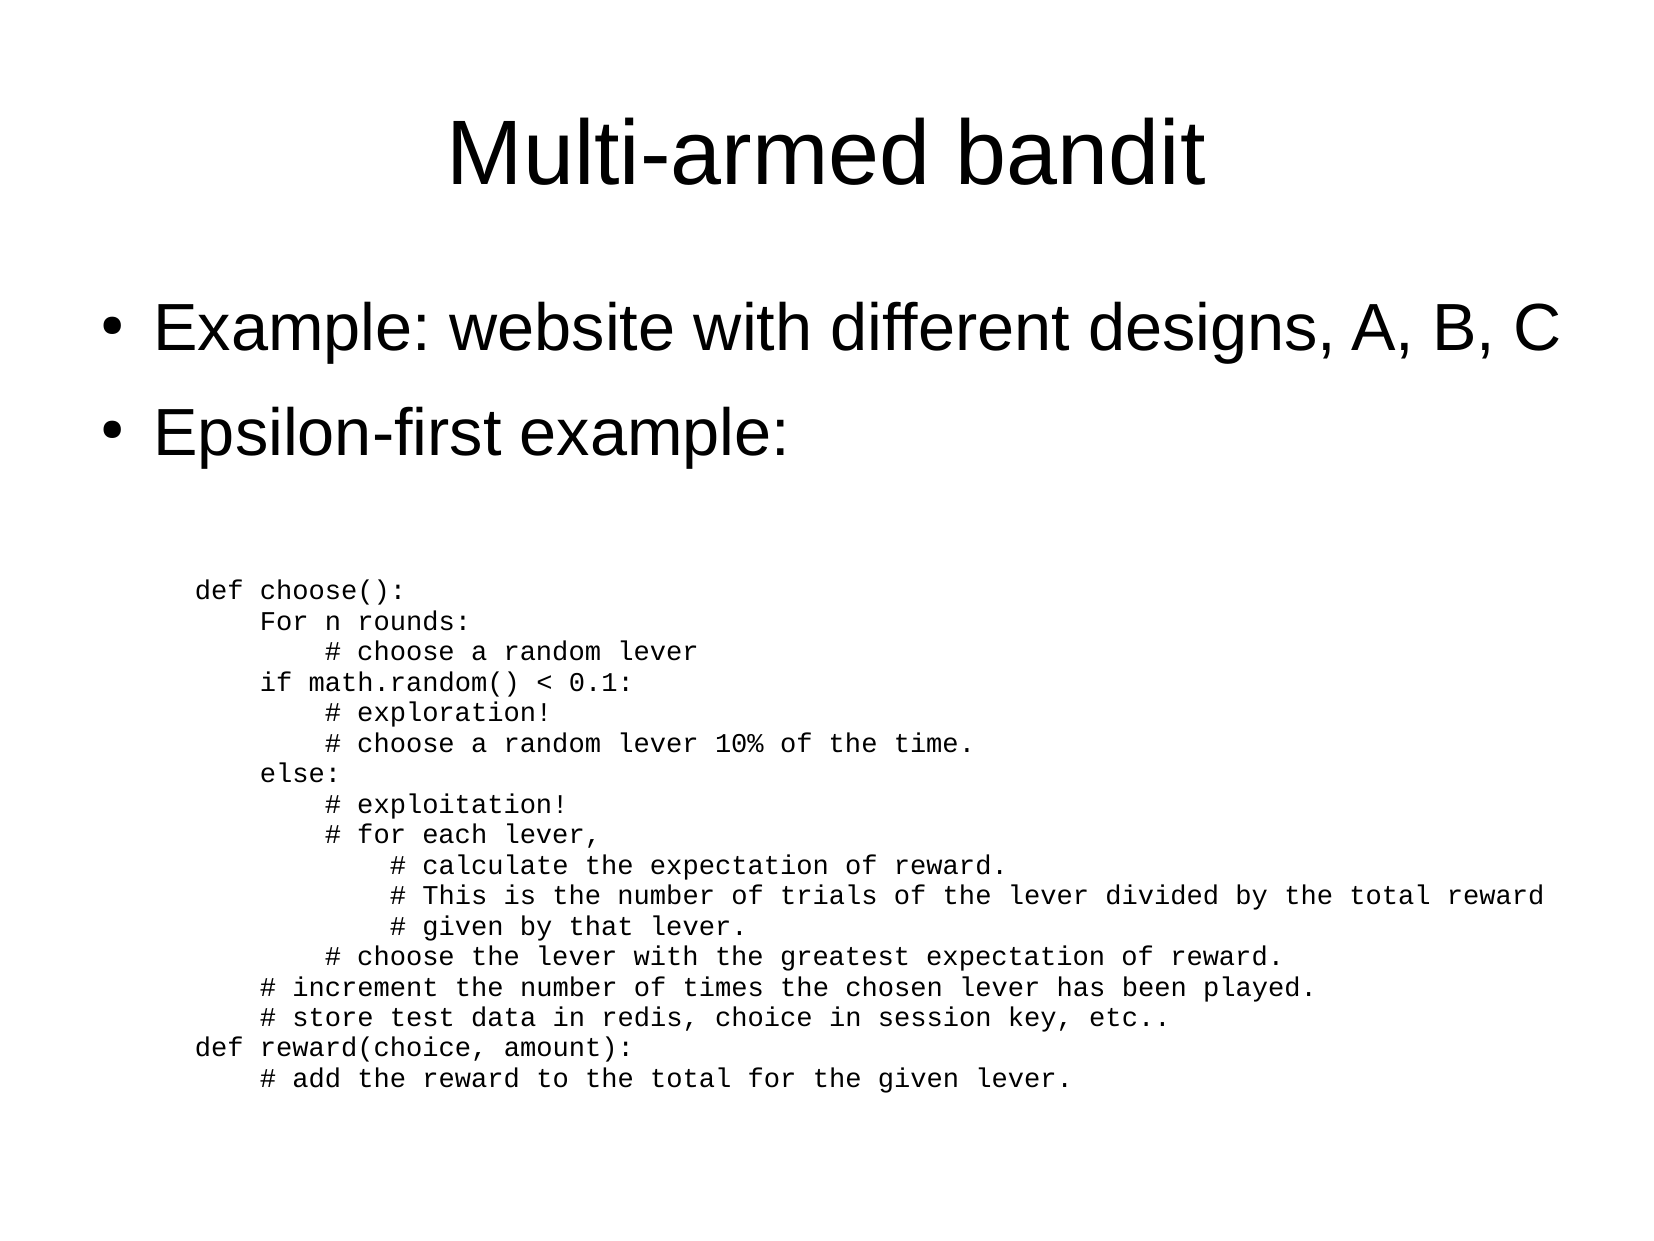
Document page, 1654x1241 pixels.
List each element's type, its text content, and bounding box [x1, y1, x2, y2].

text_box def choose(): For n rounds: # choose a random lever if math.random() < 0.1: # exploration! # choose a random lever 10% of the time. else: # exploitation! # for each lever, # calculate the expectation of reward. # This is the number of trials of the lever divided by the total reward # given by that lever. # choose the lever with the greatest expectation of reward. # increment the number of times the chosen lever has been played. # store test data in redis, choice in session key, etc.. def reward(choice, amount): # add the reward to the total for the given lever. [180, 570, 1621, 1134]
list Example: website with different designs, A, B, C Epsilon-first example: [82, 290, 1571, 1010]
title Multi-armed bandit [82, 49, 1571, 257]
